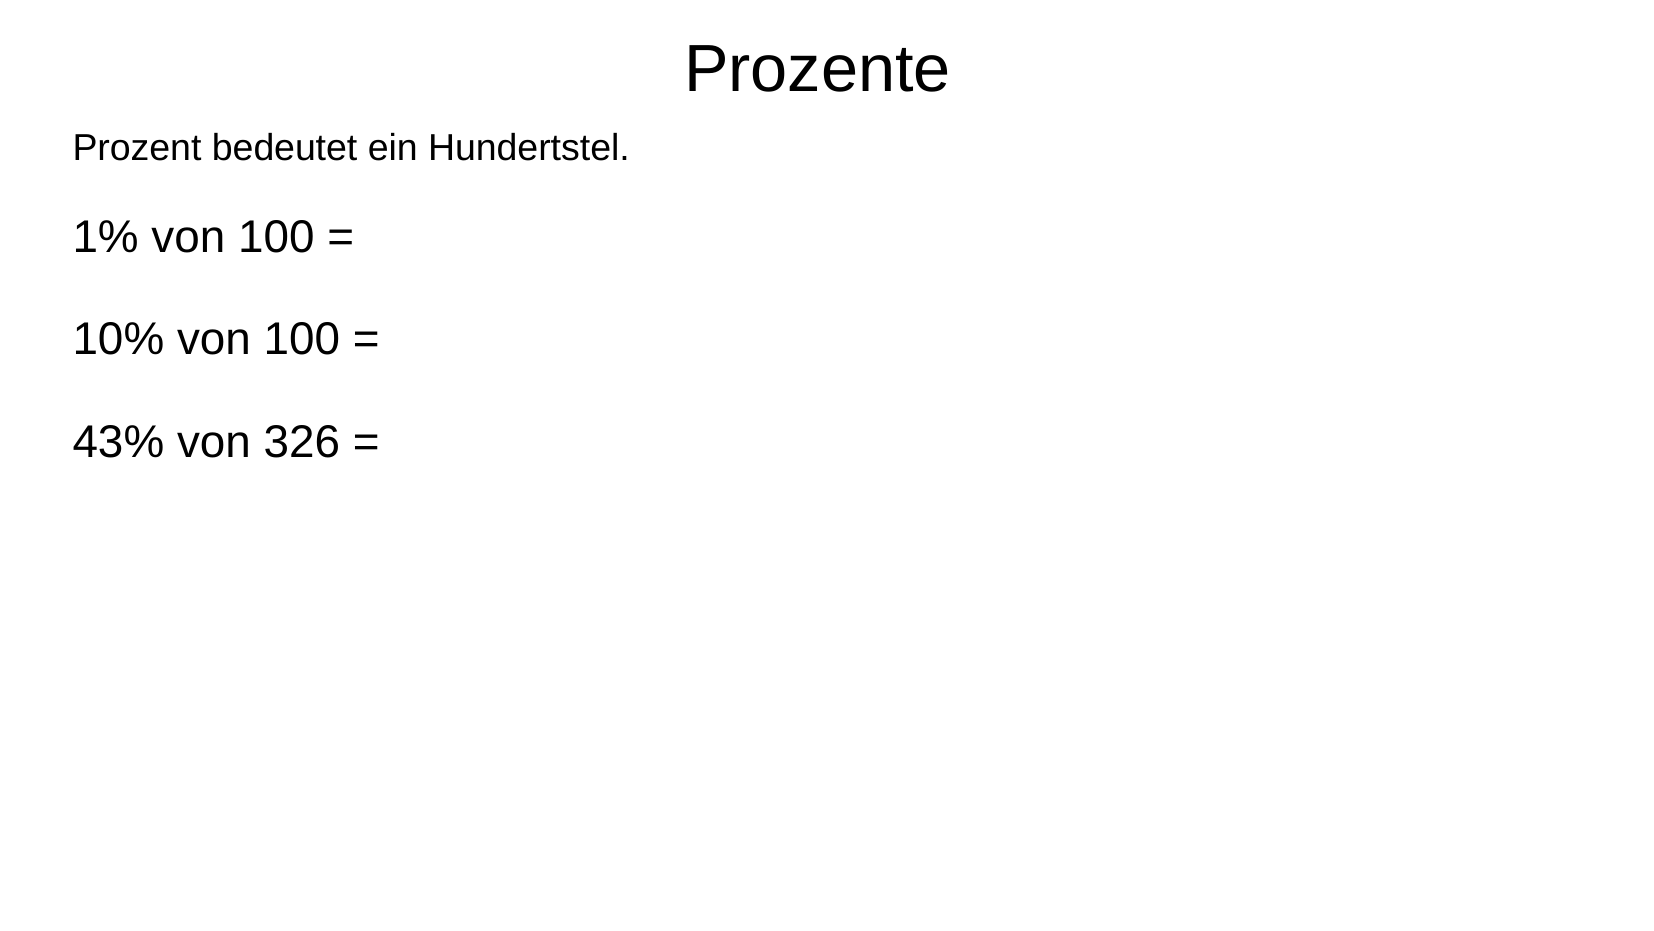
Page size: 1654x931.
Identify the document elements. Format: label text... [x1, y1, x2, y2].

subtitle Prozent bedeutet ein Hundertstel. 1% von 100 = 10% von 100 = 43% von 326 = [72, 126, 1561, 666]
title Prozente [82, 15, 1571, 121]
